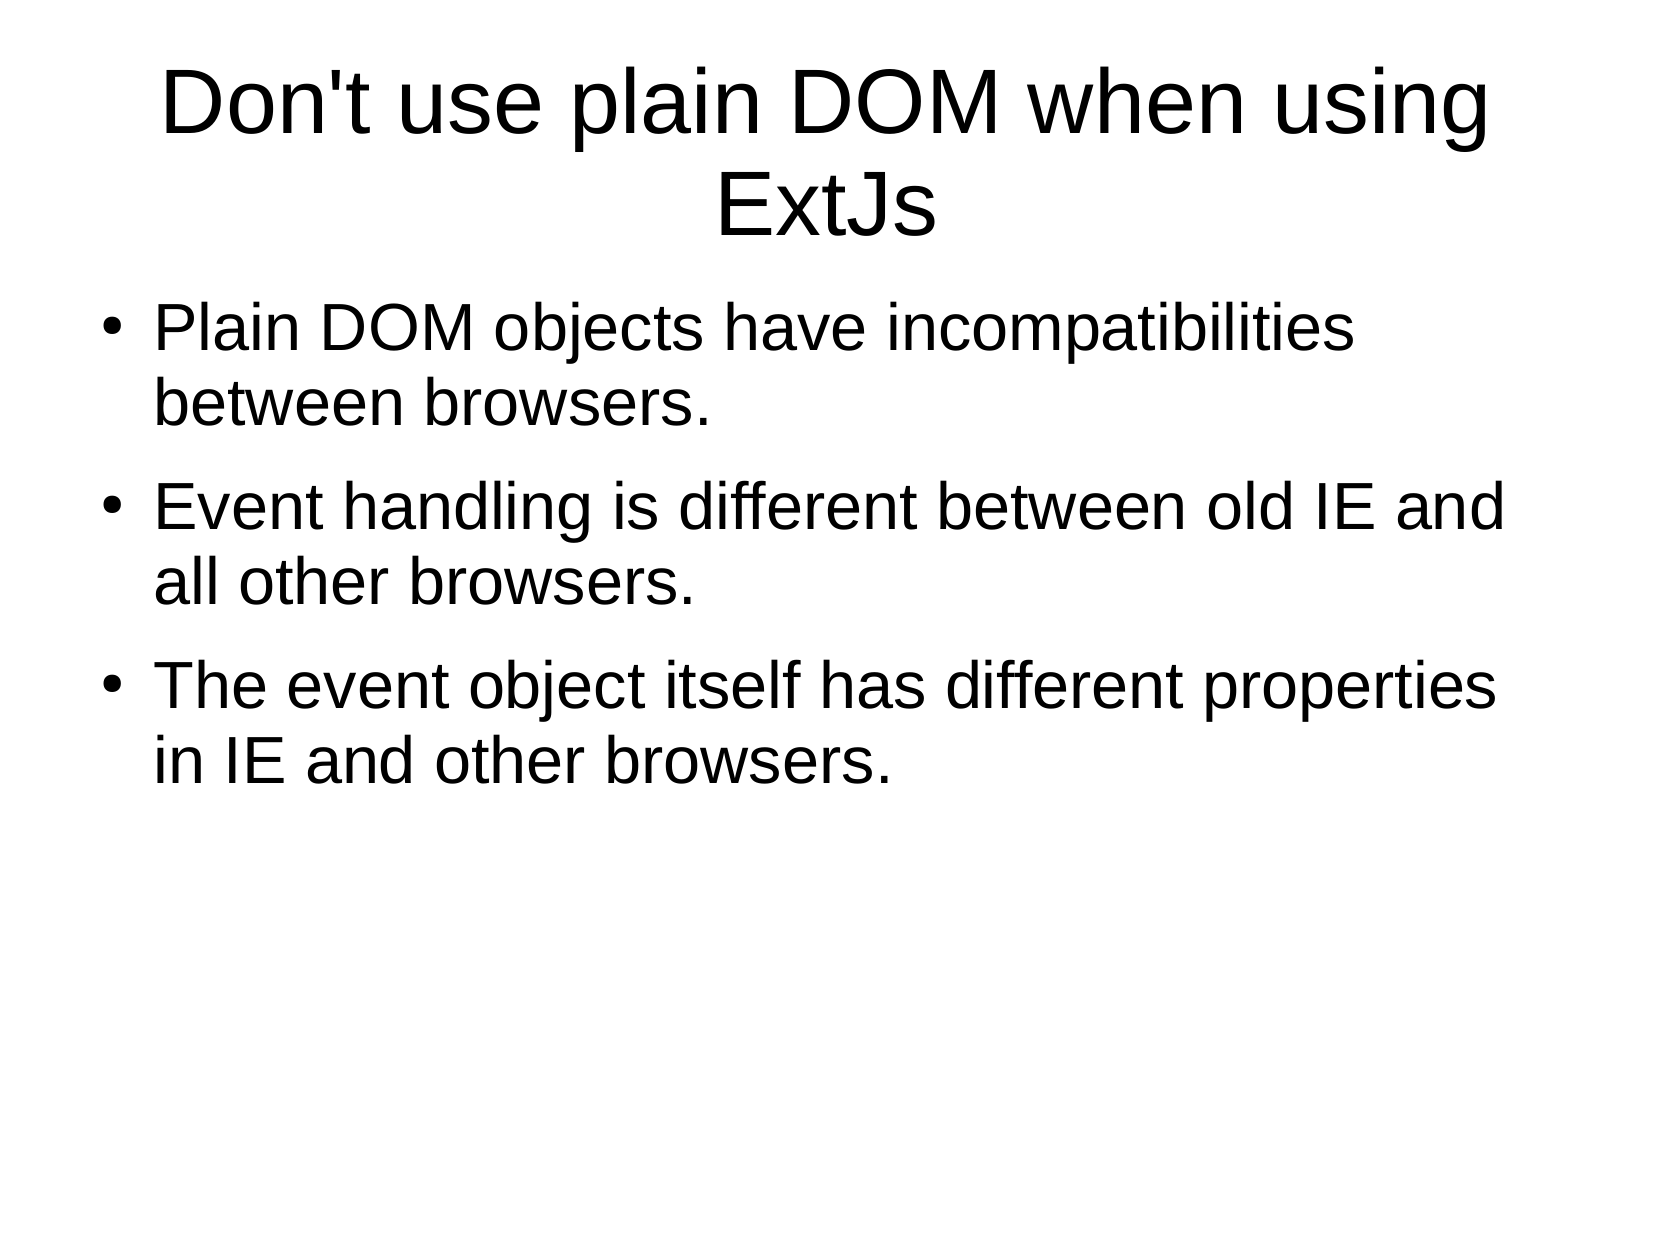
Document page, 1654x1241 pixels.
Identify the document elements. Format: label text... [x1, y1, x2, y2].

title Don't use plain DOM when using ExtJs [82, 49, 1571, 257]
list Plain DOM objects have incompatibilities between browsers. Event handling is different between old IE and all other browsers. The event object itself has different properties in IE and other browsers. [82, 290, 1538, 1010]
